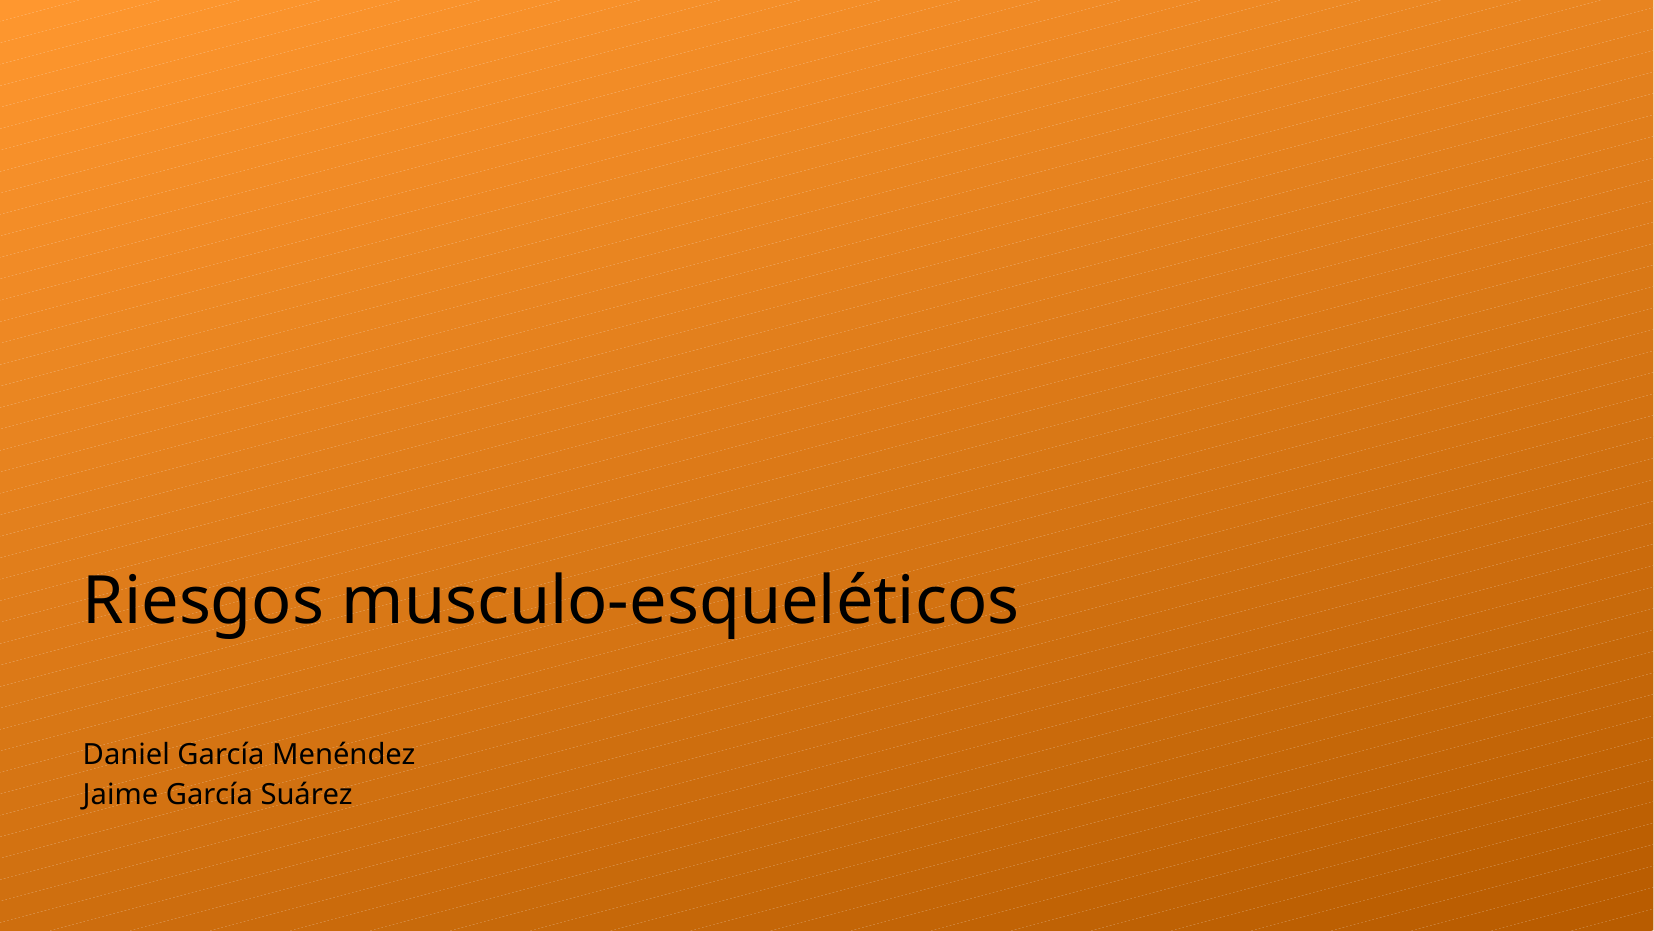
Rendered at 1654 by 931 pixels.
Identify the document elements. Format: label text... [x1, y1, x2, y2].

subtitle Riesgos musculo-esqueléticos Daniel García Menéndez Jaime García Suárez [82, 165, 1571, 809]
